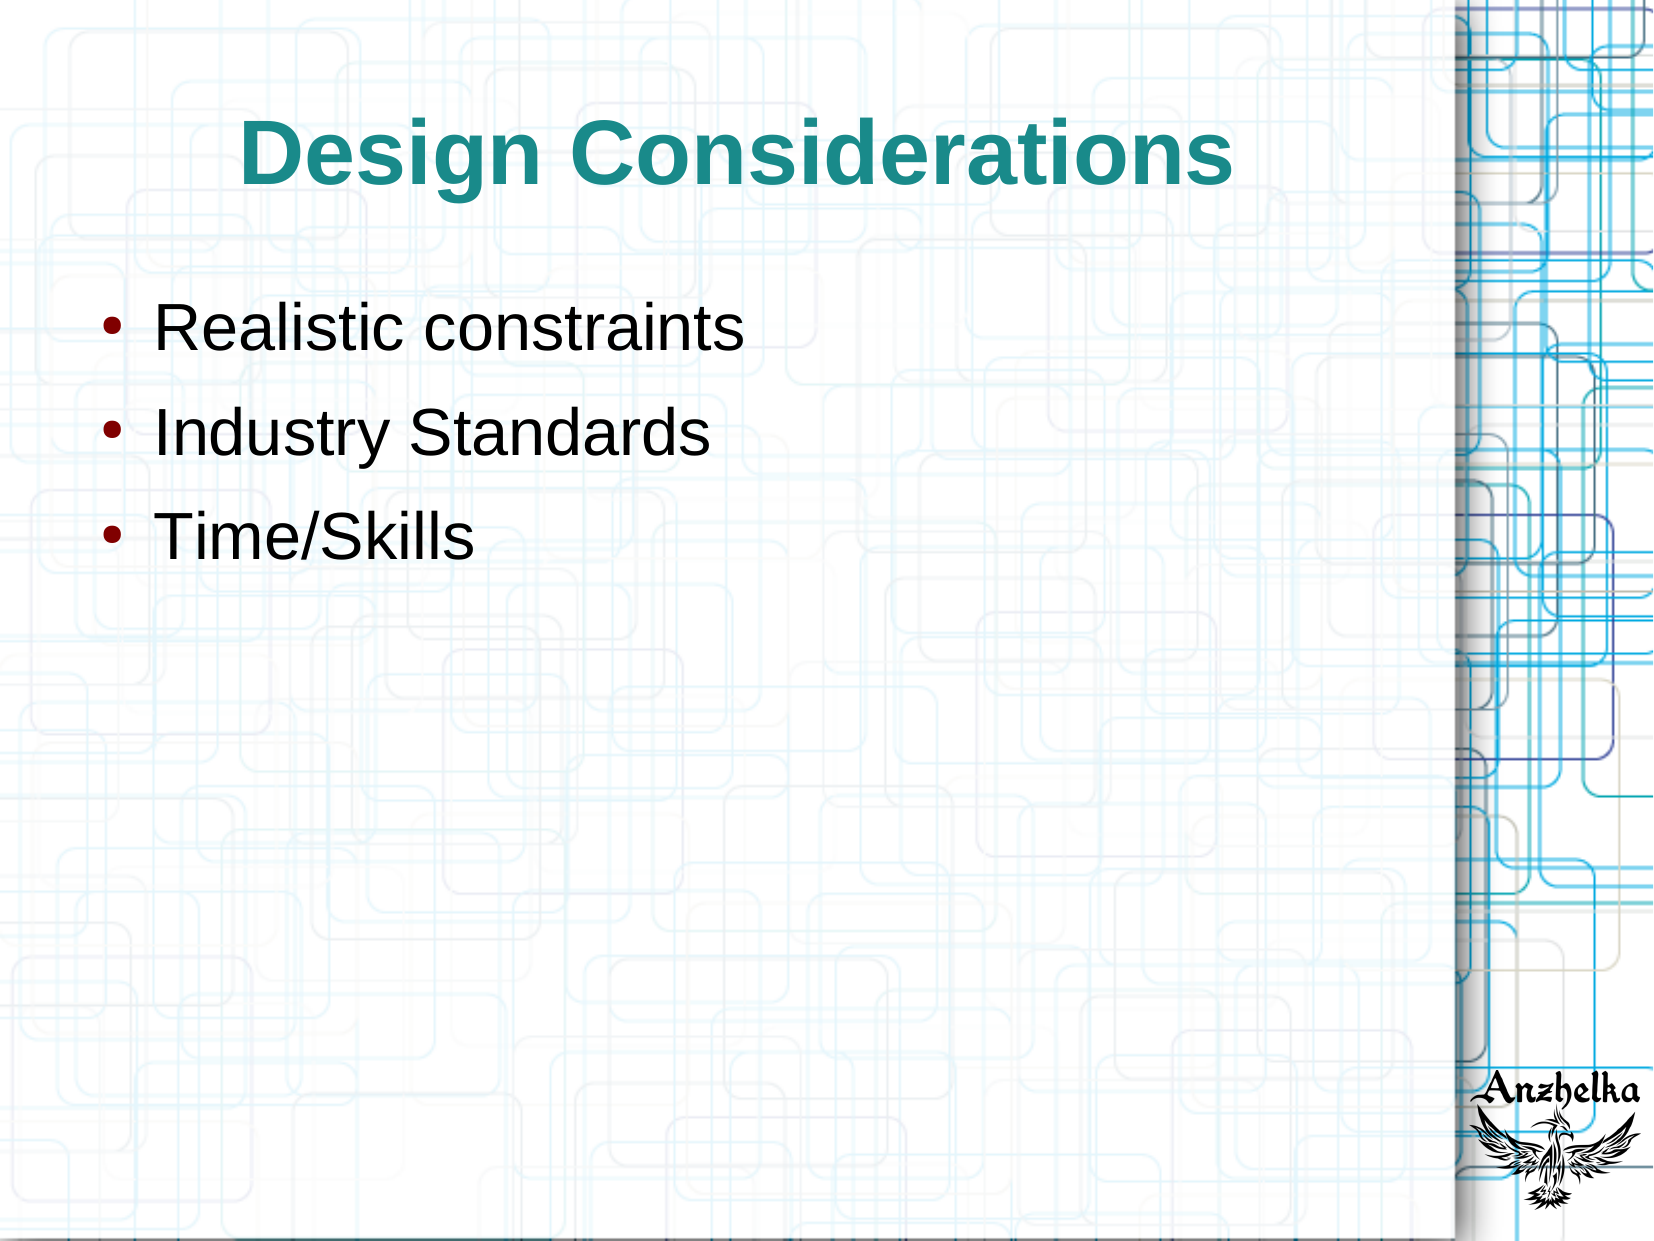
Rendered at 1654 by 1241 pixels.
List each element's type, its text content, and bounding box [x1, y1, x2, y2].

title Design Considerations [58, 49, 1417, 257]
picture [0, 0, 1654, 1241]
list Realistic constraints Industry Standards Time/Skills [82, 290, 1417, 1241]
